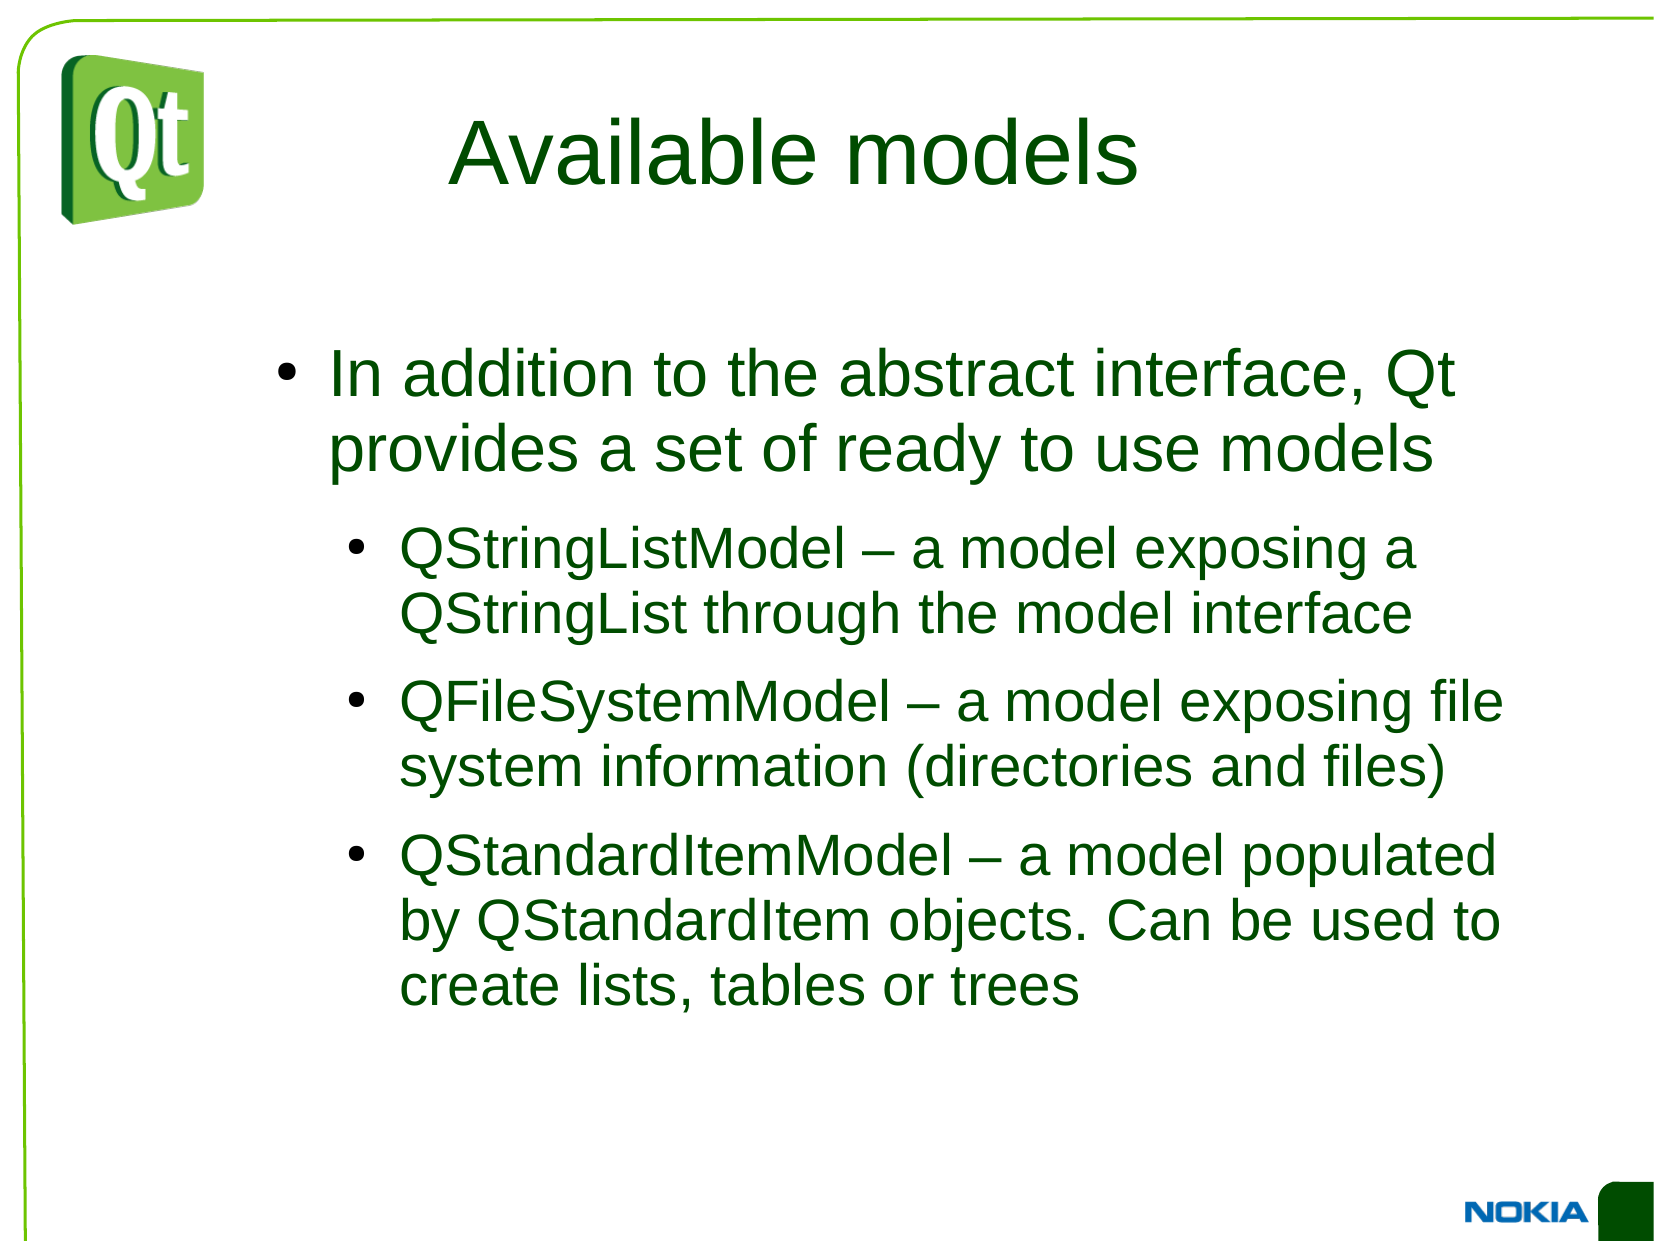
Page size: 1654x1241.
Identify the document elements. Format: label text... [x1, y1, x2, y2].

picture [61, 55, 204, 225]
title Available models [257, 56, 1333, 250]
picture [1465, 1201, 1589, 1223]
list In addition to the abstract interface, Qt provides a set of ready to use models QStringListModel – a model exposing a QStringList through the model interface QFileSystemModel – a model exposing file system information (directories and files) QStandardItemModel – a model populated by QStandardItem objects. Can be used to create lists, tables or trees [257, 336, 1577, 1085]
